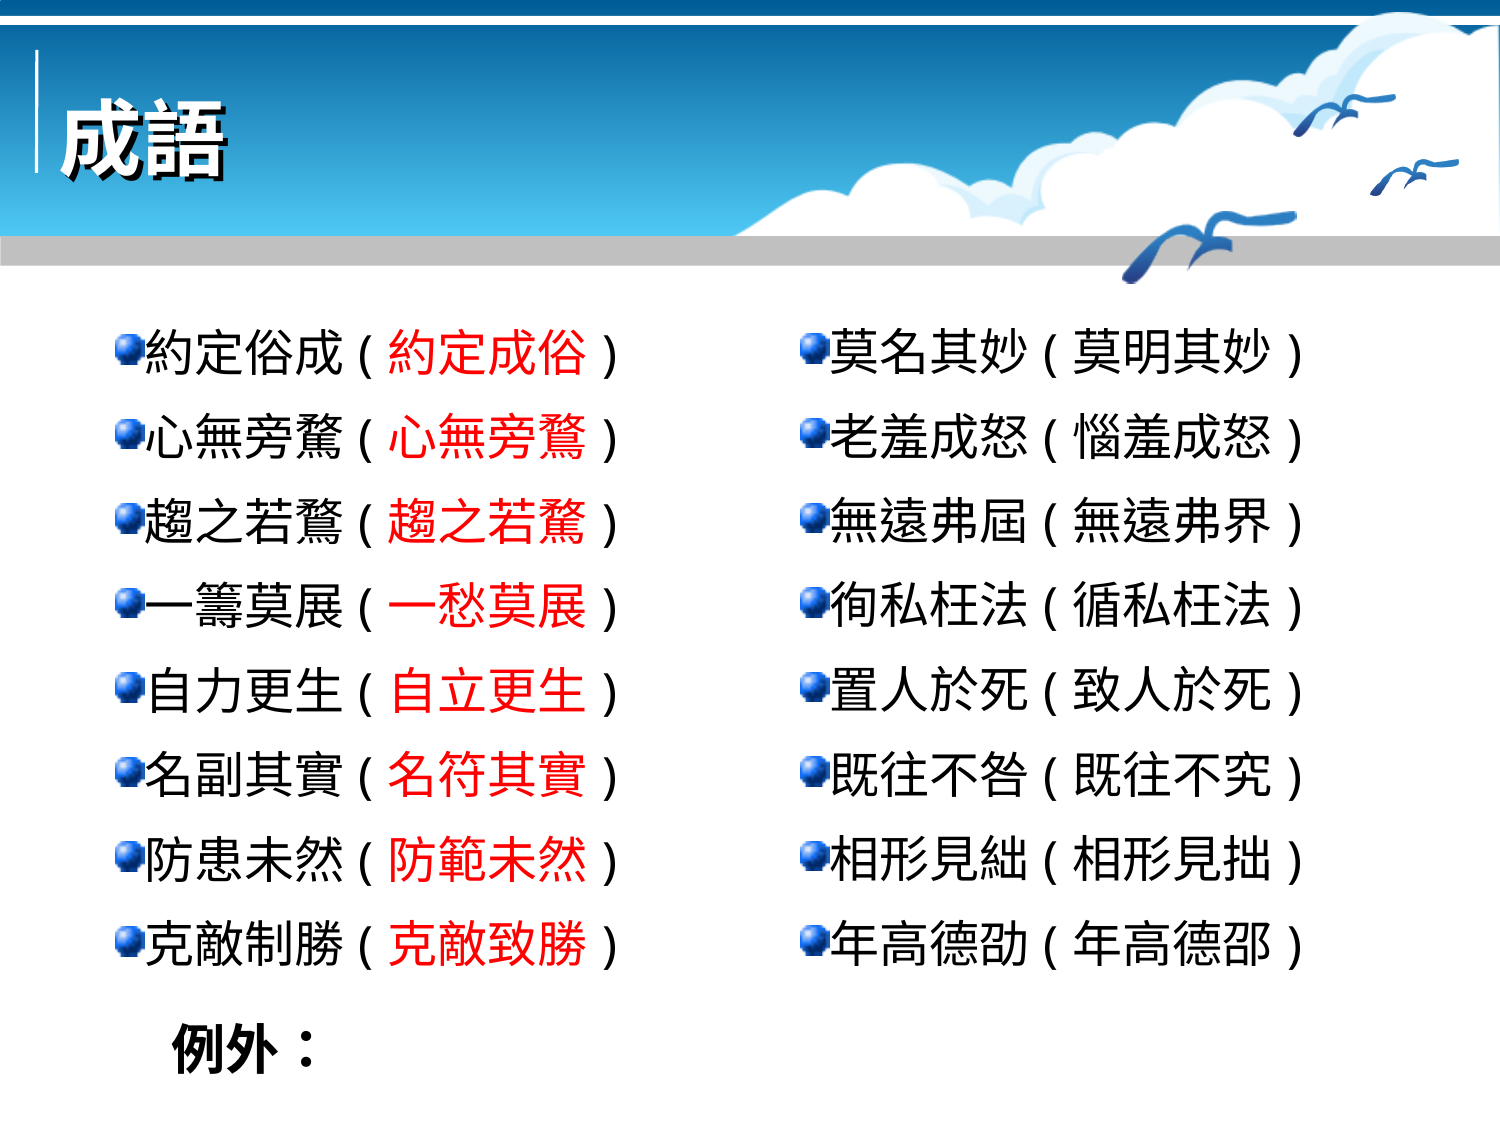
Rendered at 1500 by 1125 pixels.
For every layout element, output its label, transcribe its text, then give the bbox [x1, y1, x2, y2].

title 成語 [59, 86, 1465, 186]
list 莫名其妙(莫明其妙) 老羞成怒(惱羞成怒) 無遠弗屆(無遠弗界) 徇私枉法(循私枉法) 置人於死(致人於死) 既往不咎(既往不究) 相形見絀(相形見拙) 年高德劭(年高德邵) [744, 312, 1424, 1122]
picture [730, 12, 1500, 284]
list 約定俗成(約定成俗) 心無旁騖(心無旁鶩) 趨之若鶩(趨之若騖) 一籌莫展(一愁莫展) 自力更生(自立更生) 名副其實(名符其實) 防患未然(防範未然) 克敵制勝(克敵致勝) 例外： 一刀畢命(一刀斃命) [59, 312, 733, 1123]
